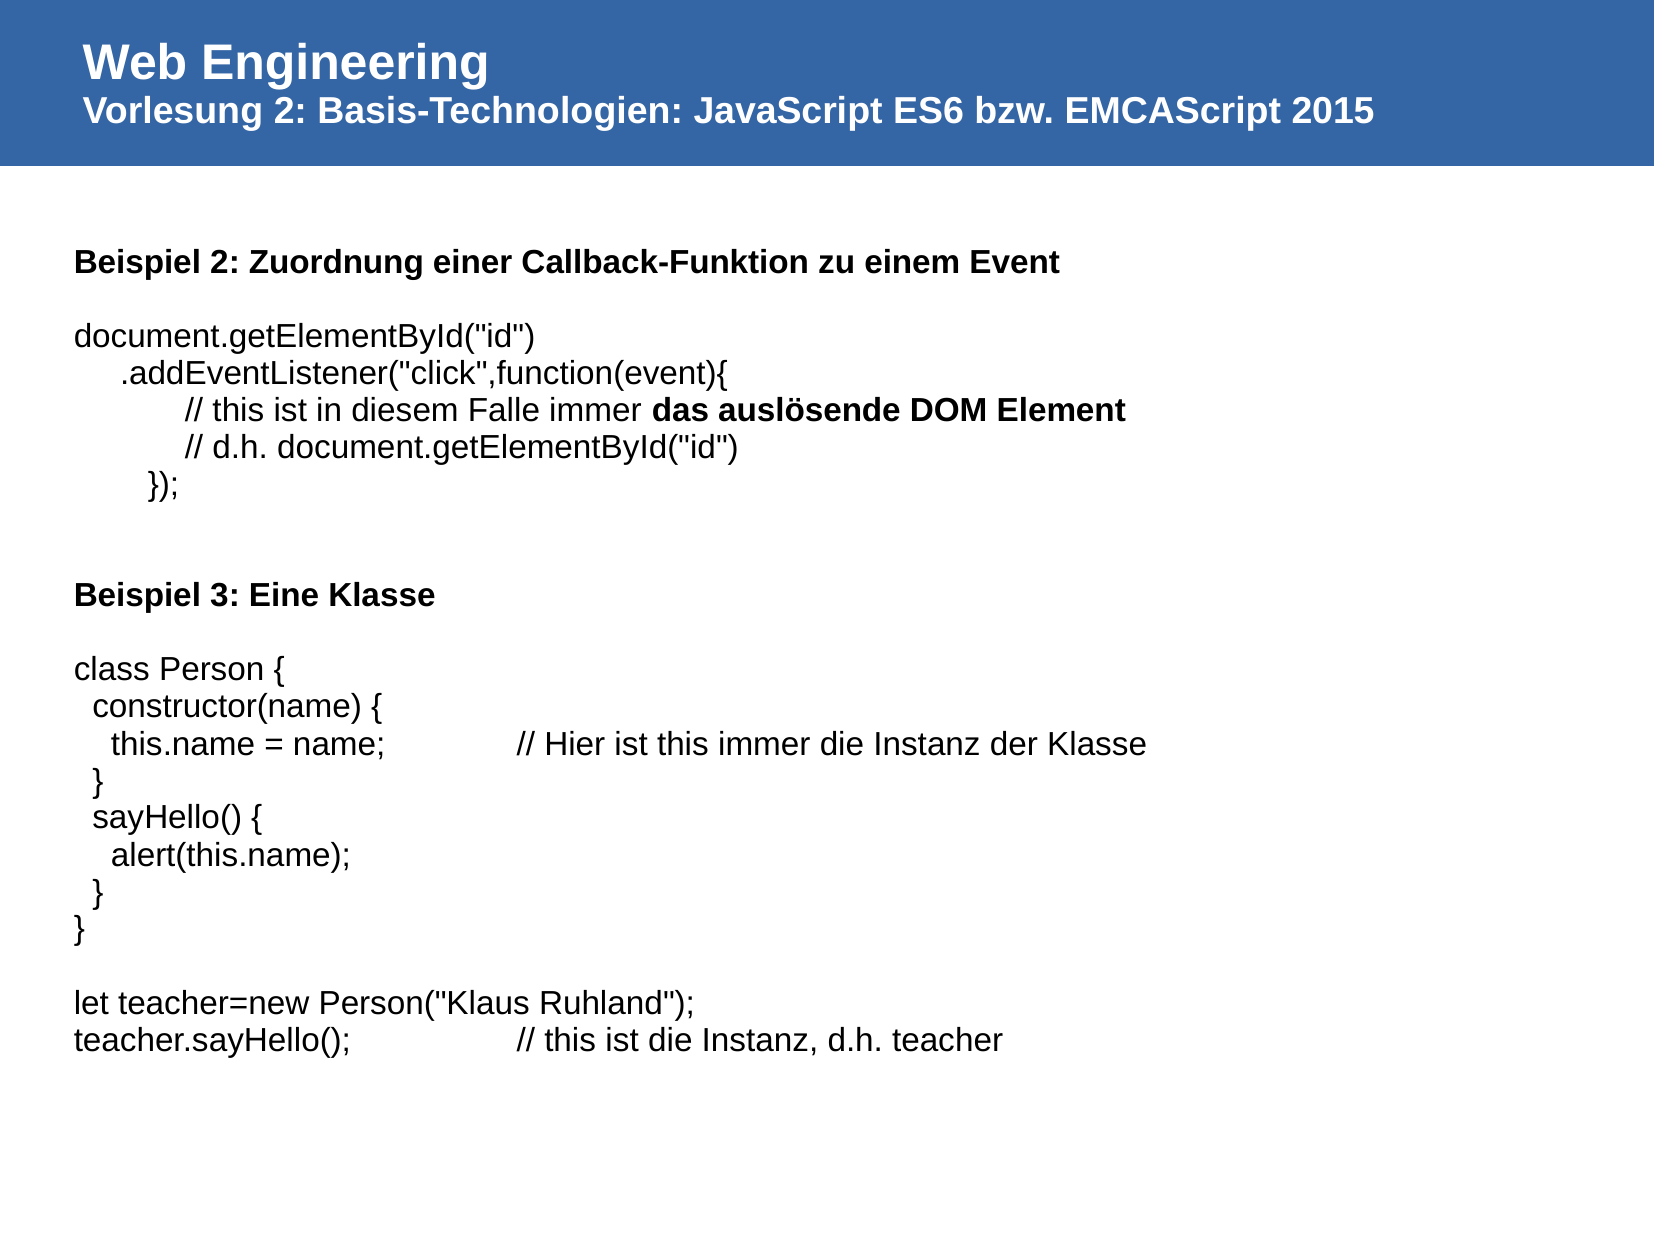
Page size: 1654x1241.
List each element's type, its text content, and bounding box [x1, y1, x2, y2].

title Web Engineering Vorlesung 2: Basis-Technologien: JavaScript ES6 bzw. EMCAScript 2015 [82, 0, 1571, 166]
text_box Beispiel 2: Zuordnung einer Callback-Funktion zu einem Event document.getElementById("id") .addEventListener("click",function(event){ // this ist in diesem Falle immer das auslösende DOM Element // d.h. document.getElementById("id") }); Beispiel 3: Eine Klasse class Person { constructor(name) { this.name = name; // Hier ist this immer die Instanz der Klasse } sayHello() { alert(this.name); } } let teacher=new Person("Klaus Ruhland"); teacher.sayHello(); // this ist die Instanz, d.h. teacher [59, 236, 1508, 1071]
